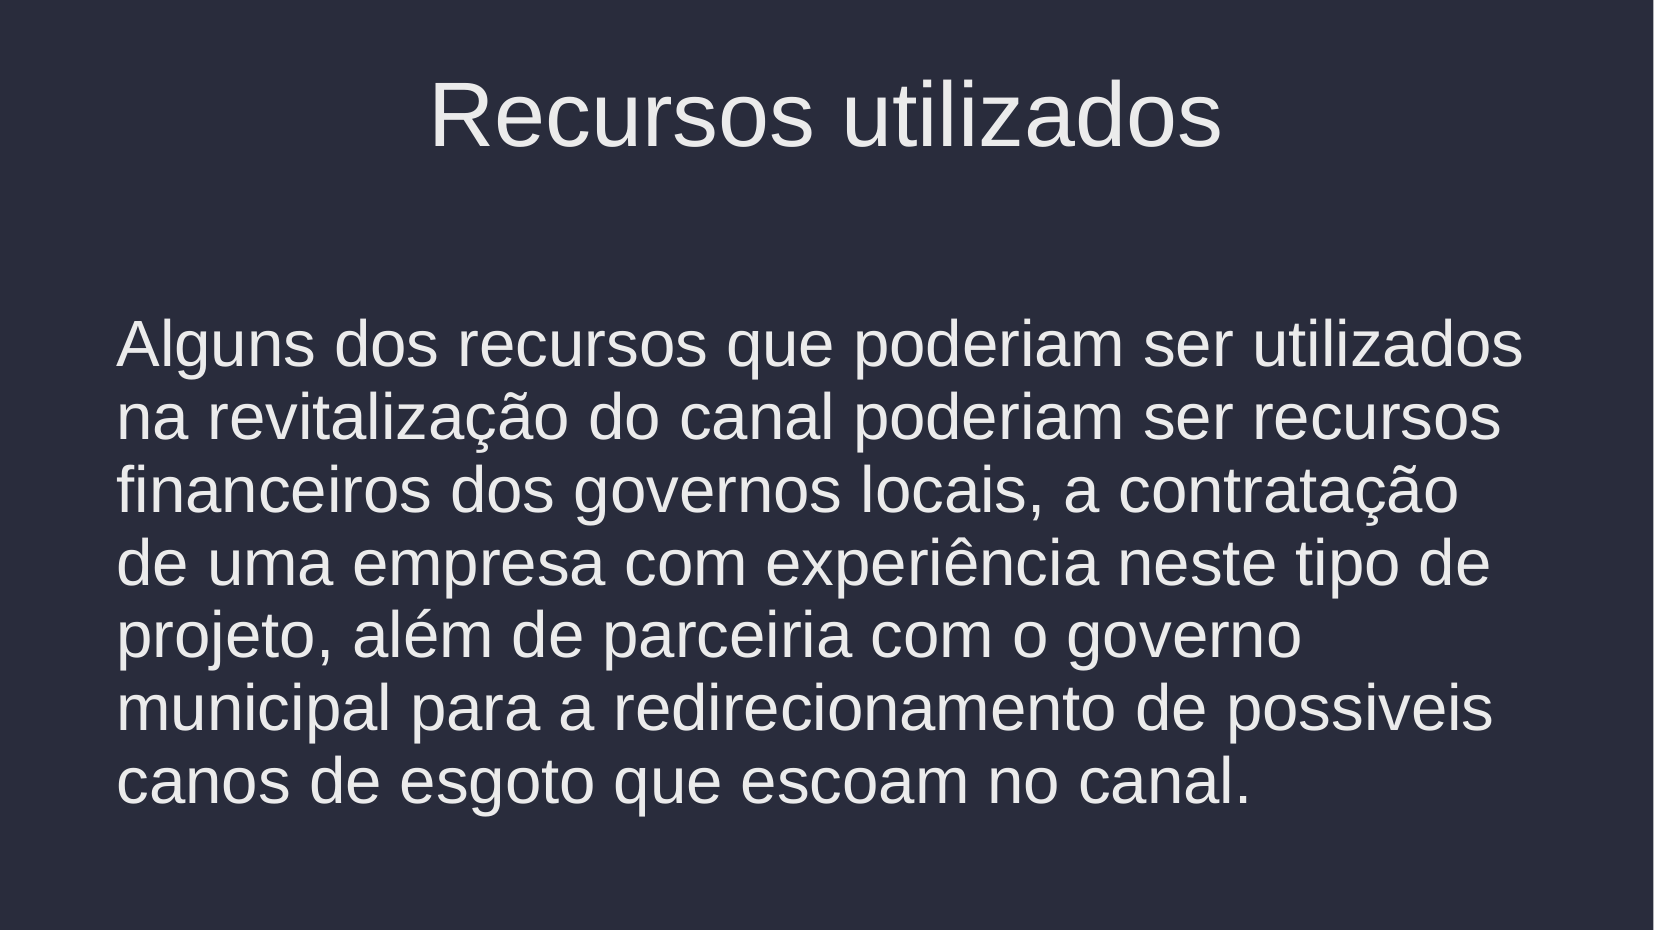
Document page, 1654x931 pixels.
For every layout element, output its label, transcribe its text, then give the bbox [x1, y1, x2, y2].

list Alguns dos recursos que poderiam ser utilizados na revitalização do canal poderiam ser recursos financeiros dos governos locais, a contratação de uma empresa com experiência neste tipo de projeto, além de parceiria com o governo municipal para a redirecionamento de possiveis canos de esgoto que escoam no canal. [47, 307, 1536, 848]
title Recursos utilizados [82, 37, 1571, 193]
